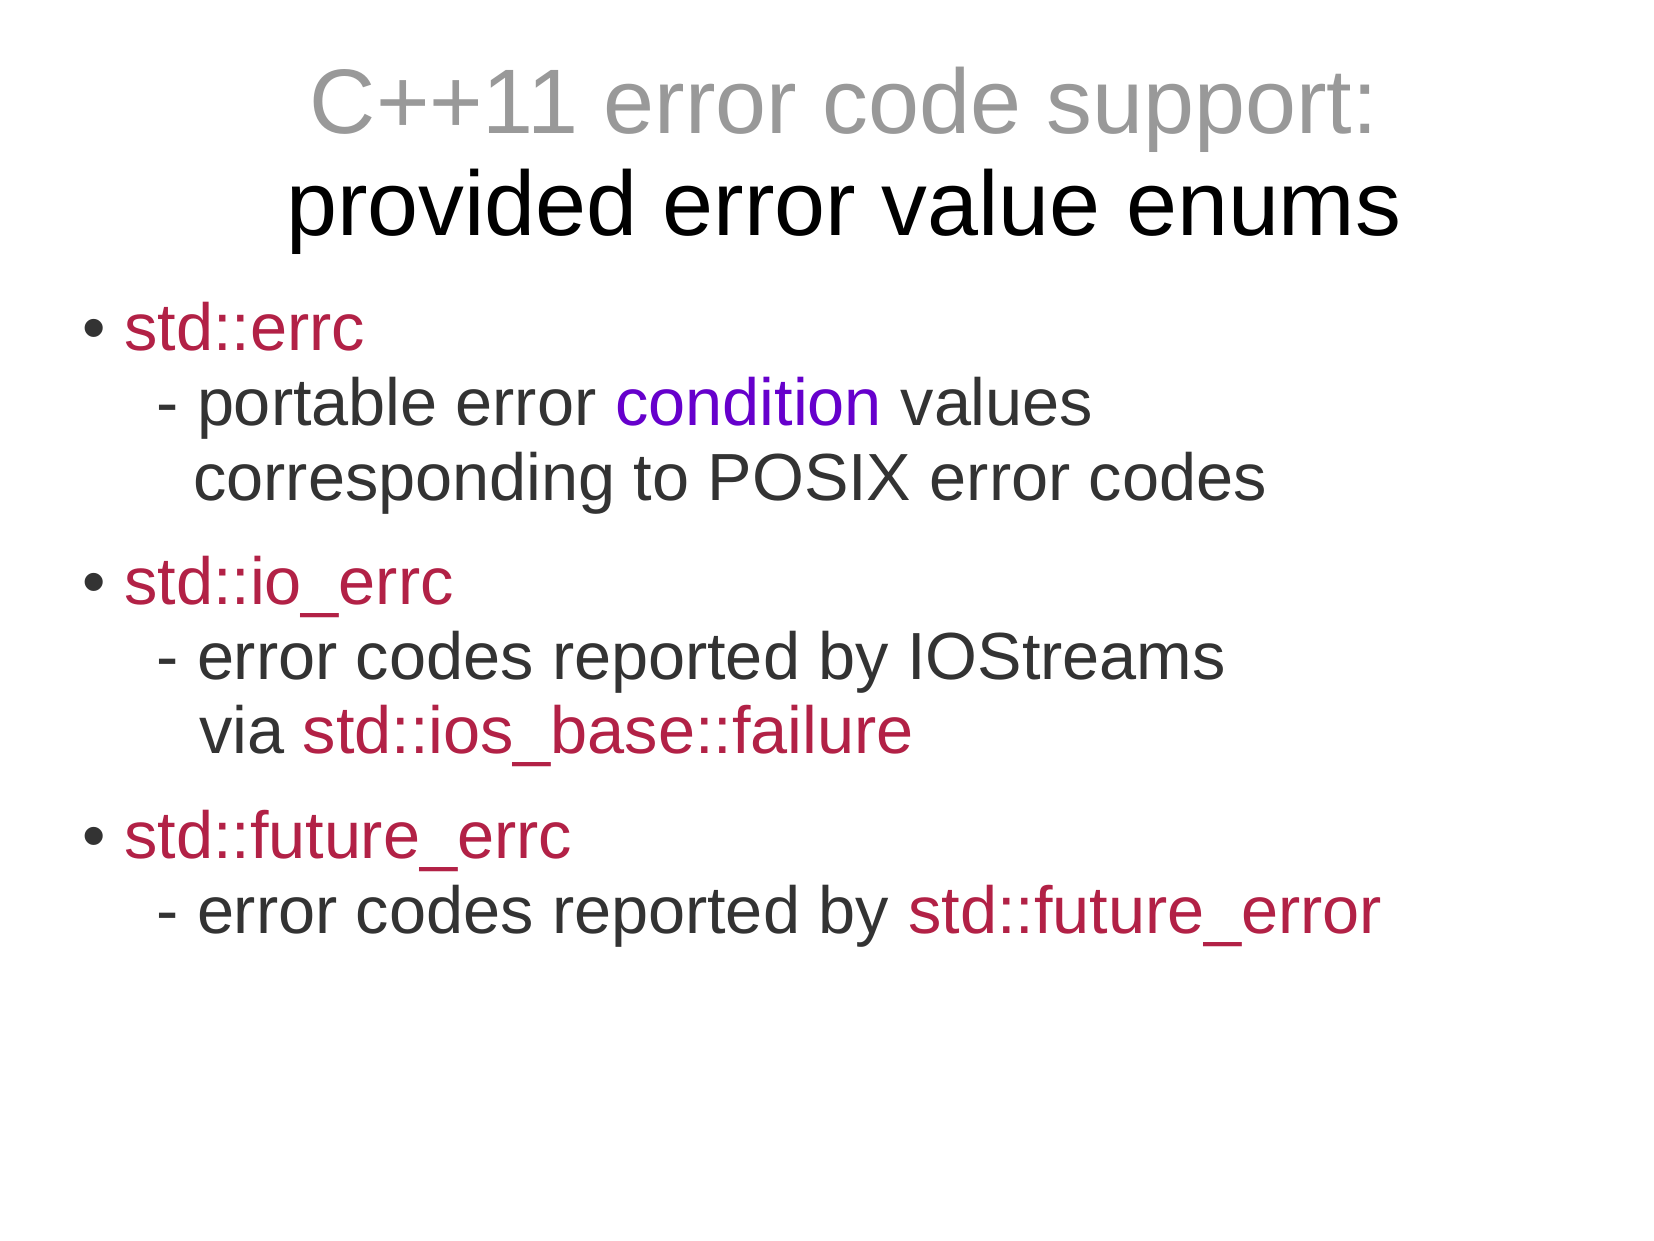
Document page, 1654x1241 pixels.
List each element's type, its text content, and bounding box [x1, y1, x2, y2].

list • std::errc - portable error condition values corresponding to POSIX error codes • std::io_errc - error codes reported by IOStreams via std::ios_base::failure • std::future_errc - error codes reported by std::future_error [82, 290, 1571, 1010]
title C++11 error code support: provided error value enums [82, 49, 1571, 257]
